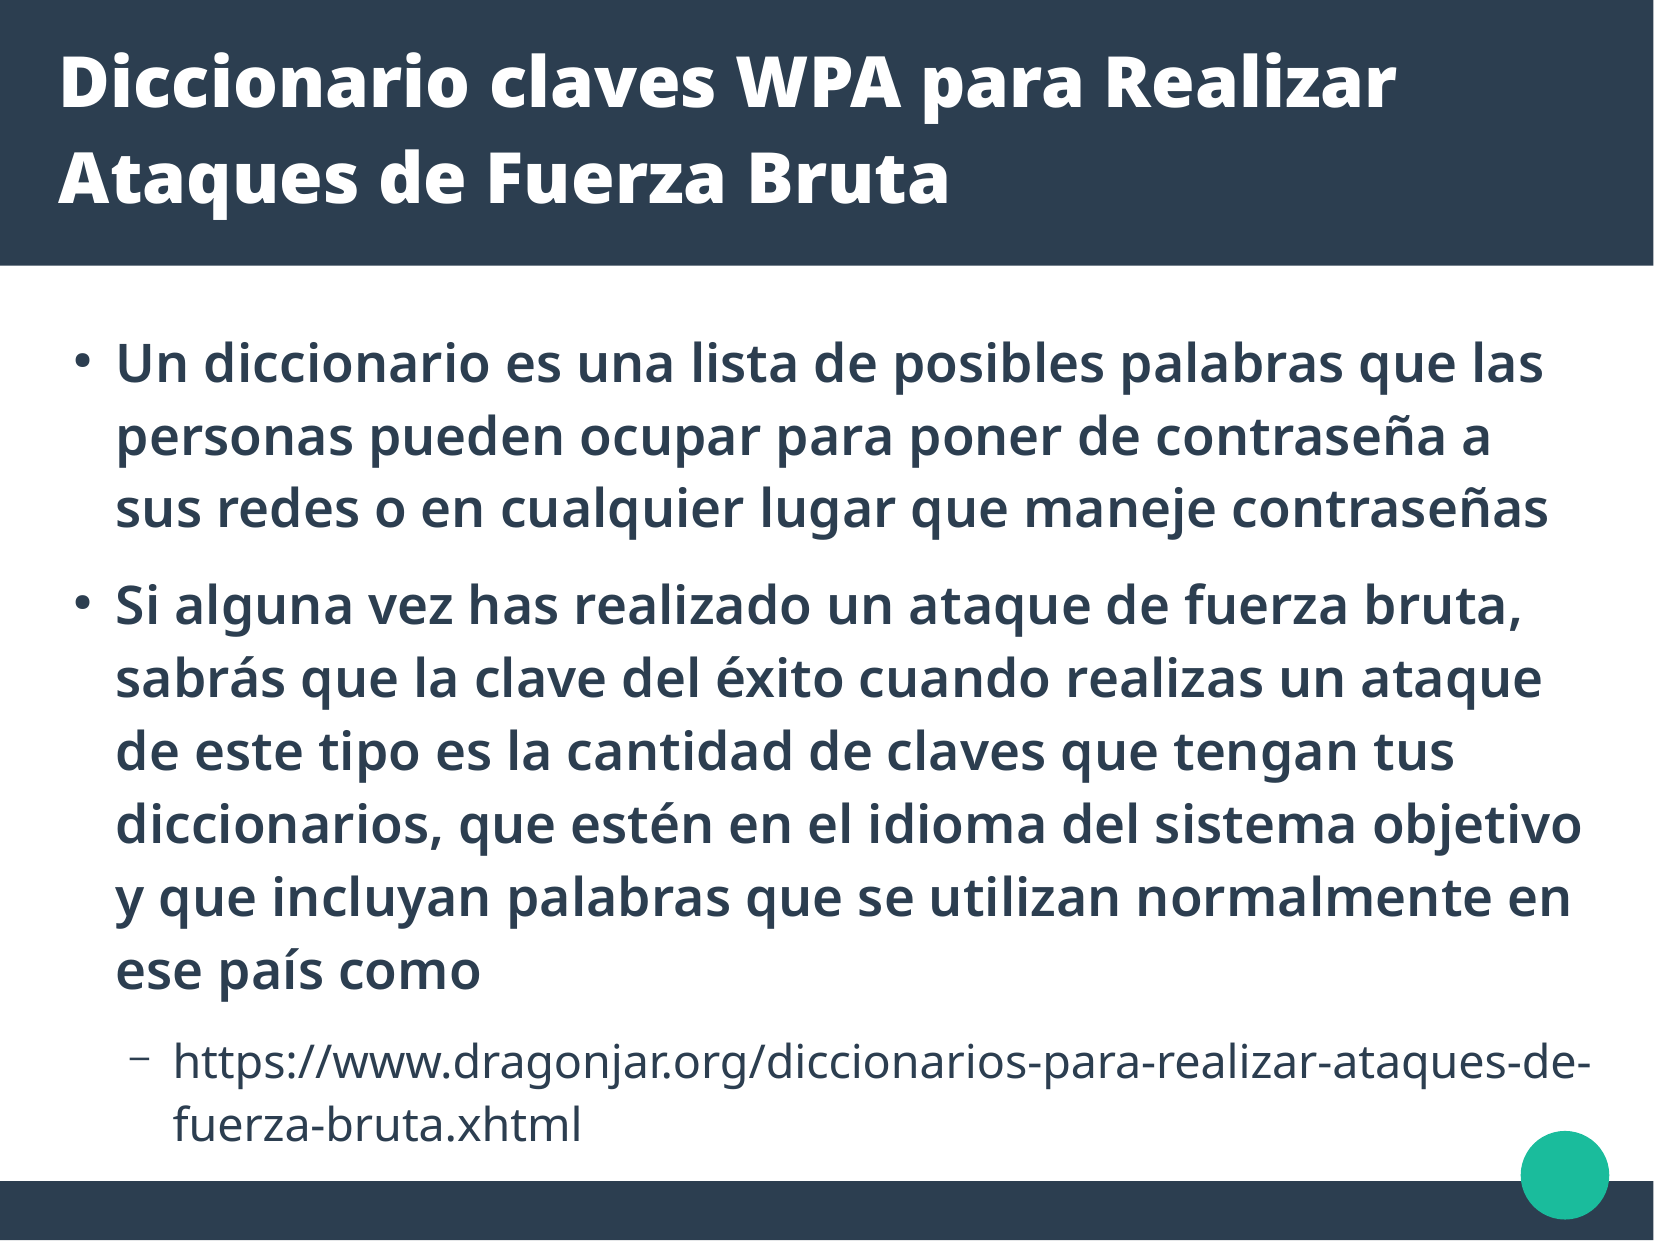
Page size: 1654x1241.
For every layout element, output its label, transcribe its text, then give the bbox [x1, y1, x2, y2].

title Diccionario claves WPA para Realizar Ataques de Fuerza Bruta [59, 25, 1595, 231]
list Un diccionario es una lista de posibles palabras que las personas pueden ocupar para poner de contraseña a sus redes o en cualquier lugar que maneje contraseñas Si alguna vez has realizado un ataque de fuerza bruta, sabrás que la clave del éxito cuando realizas un ataque de este tipo es la cantidad de claves que tengan tus diccionarios, que estén en el idioma del sistema objetivo y que incluyan palabras que se utilizan normalmente en ese país como https://www.dragonjar.org/diccionarios-para-realizar-ataques-de-fuerza-bruta.xhtml [59, 324, 1595, 1158]
